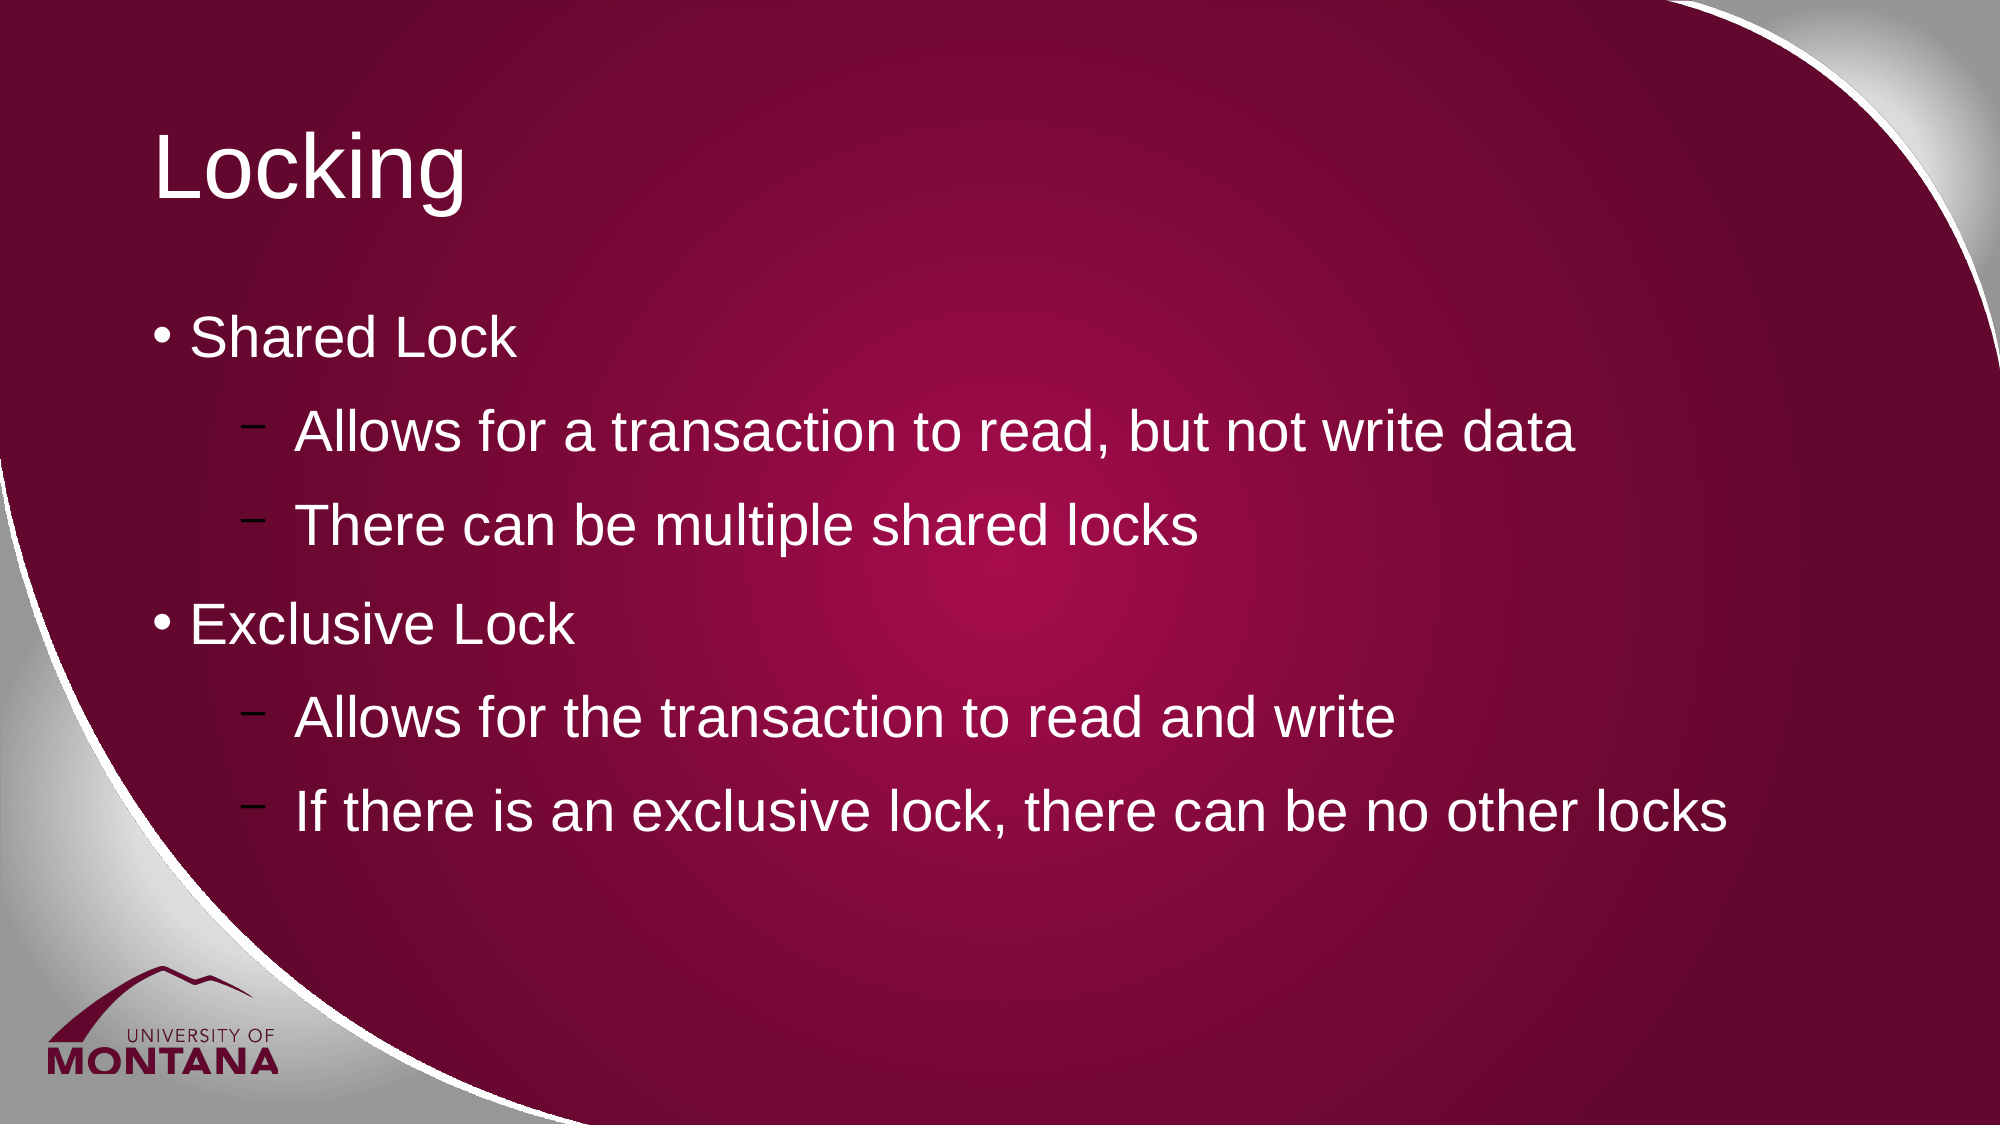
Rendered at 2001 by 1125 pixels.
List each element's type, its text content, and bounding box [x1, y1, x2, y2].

picture [0, 0, 2000, 1125]
title Locking [137, 59, 1863, 278]
list Shared Lock Allows for a transaction to read, but not write data There can be multiple shared locks Exclusive Lock Allows for the transaction to read and write If there is an exclusive lock, there can be no other locks [137, 299, 1863, 1014]
